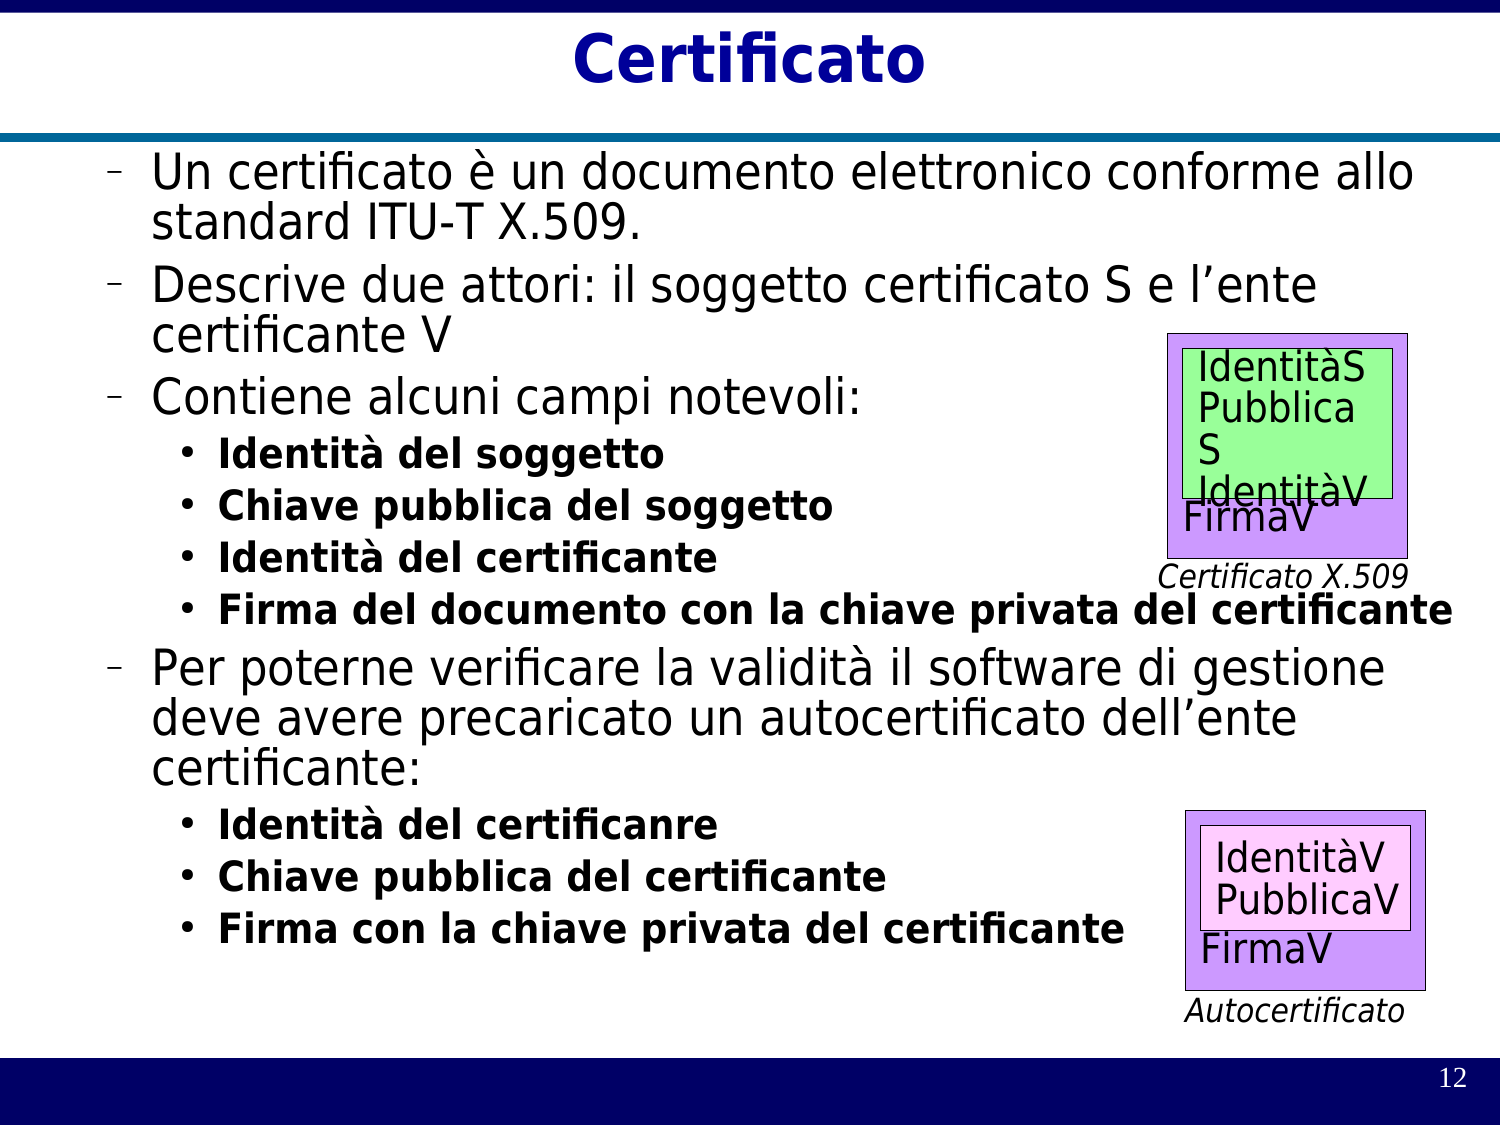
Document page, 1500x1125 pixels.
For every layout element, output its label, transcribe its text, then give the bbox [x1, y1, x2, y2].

text_box Certificato X.509 [1157, 562, 1411, 601]
list Un certificato è un documento elettronico conforme allo standard ITU-T X.509. Descrive due attori: il soggetto certificato S e l’ente certificante V Contiene alcuni campi notevoli: Identità del soggetto Chiave pubblica del soggetto Identità del certificante Firma del documento con la chiave privata del certificante Per poterne verificare la validità il software di gestione deve avere precaricato un autocertificato dell’ente certificante: Identità del certificanre Chiave pubblica del certificante Firma con la chiave privata del certificante [30, 149, 1471, 1021]
title Certificato [30, 0, 1471, 126]
text_box IdentitàV PubblicaV [1215, 839, 1411, 946]
text_box FirmaV [1182, 498, 1320, 548]
text_box IdentitàS PubblicaS IdentitàV [1197, 348, 1380, 480]
text_box [1167, 333, 1408, 559]
text_box [1185, 810, 1426, 991]
text_box FirmaV [1200, 930, 1337, 979]
text_box Autocertificato [1185, 996, 1406, 1036]
